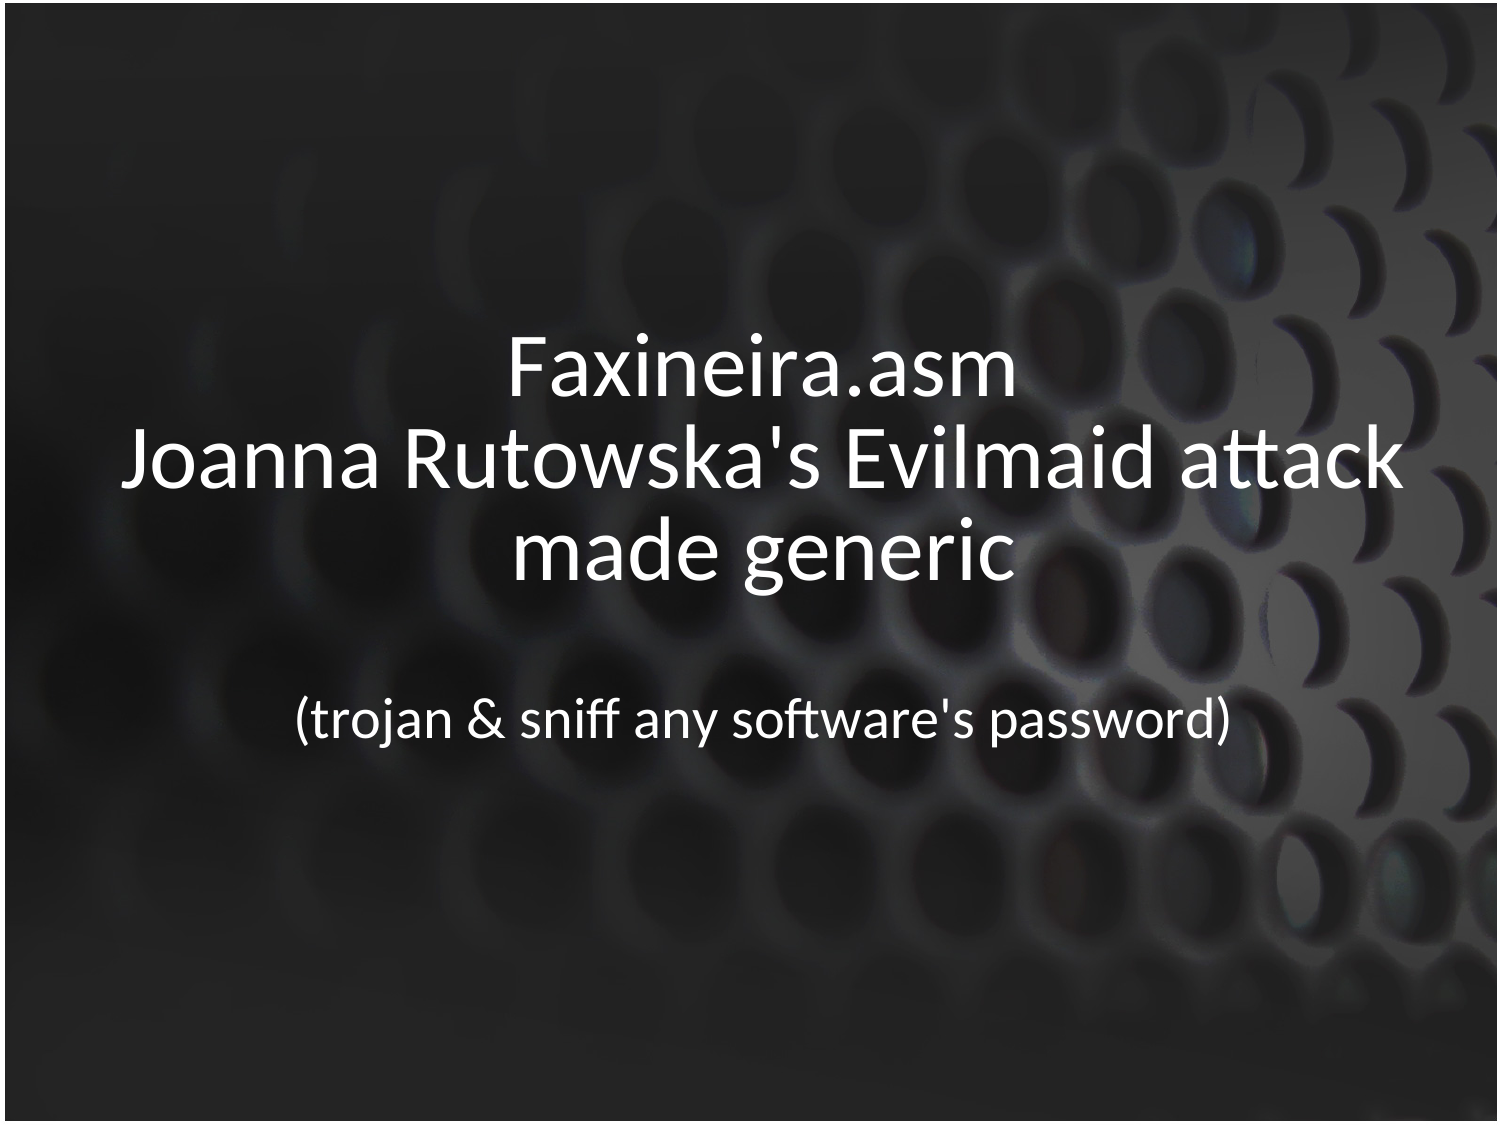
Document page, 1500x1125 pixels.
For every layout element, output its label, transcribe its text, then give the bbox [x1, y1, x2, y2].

title Faxineira.asm Joanna Rutowska's Evilmaid attack made generic (trojan & sniff any software's password) [88, 273, 1439, 808]
picture [0, 0, 1500, 1125]
